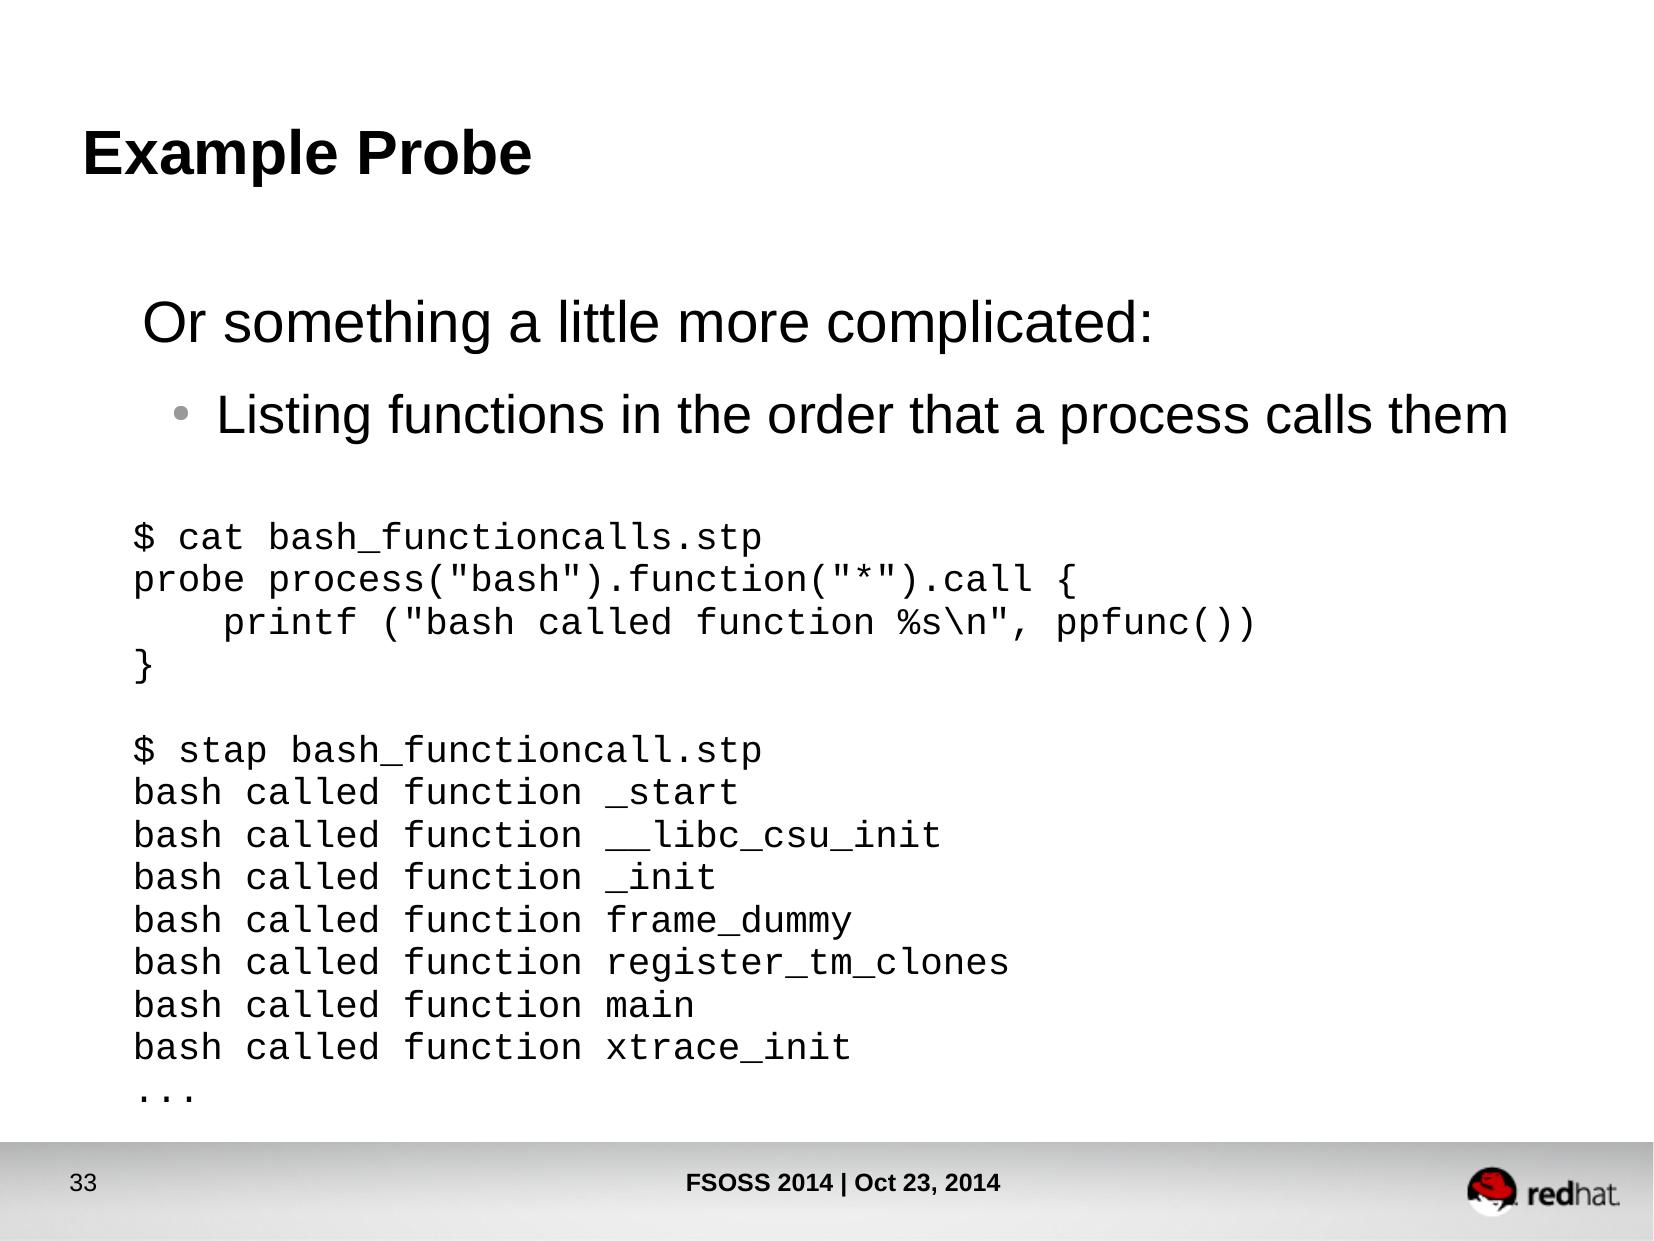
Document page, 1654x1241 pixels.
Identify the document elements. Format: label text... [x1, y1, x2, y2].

text_box $ cat bash_functioncalls.stp probe process("bash").function("*").call { printf ("bash called function %s\n", ppfunc()) } $ stap bash_functioncall.stp bash called function _start bash called function __libc_csu_init bash called function _init bash called function frame_dummy bash called function register_tm_clones bash called function main bash called function xtrace_init ... [118, 510, 1583, 1164]
title Example Probe [82, 49, 1571, 257]
list Or something a little more complicated: Listing functions in the order that a process calls them [82, 290, 1571, 995]
picture [0, 1142, 1654, 1241]
